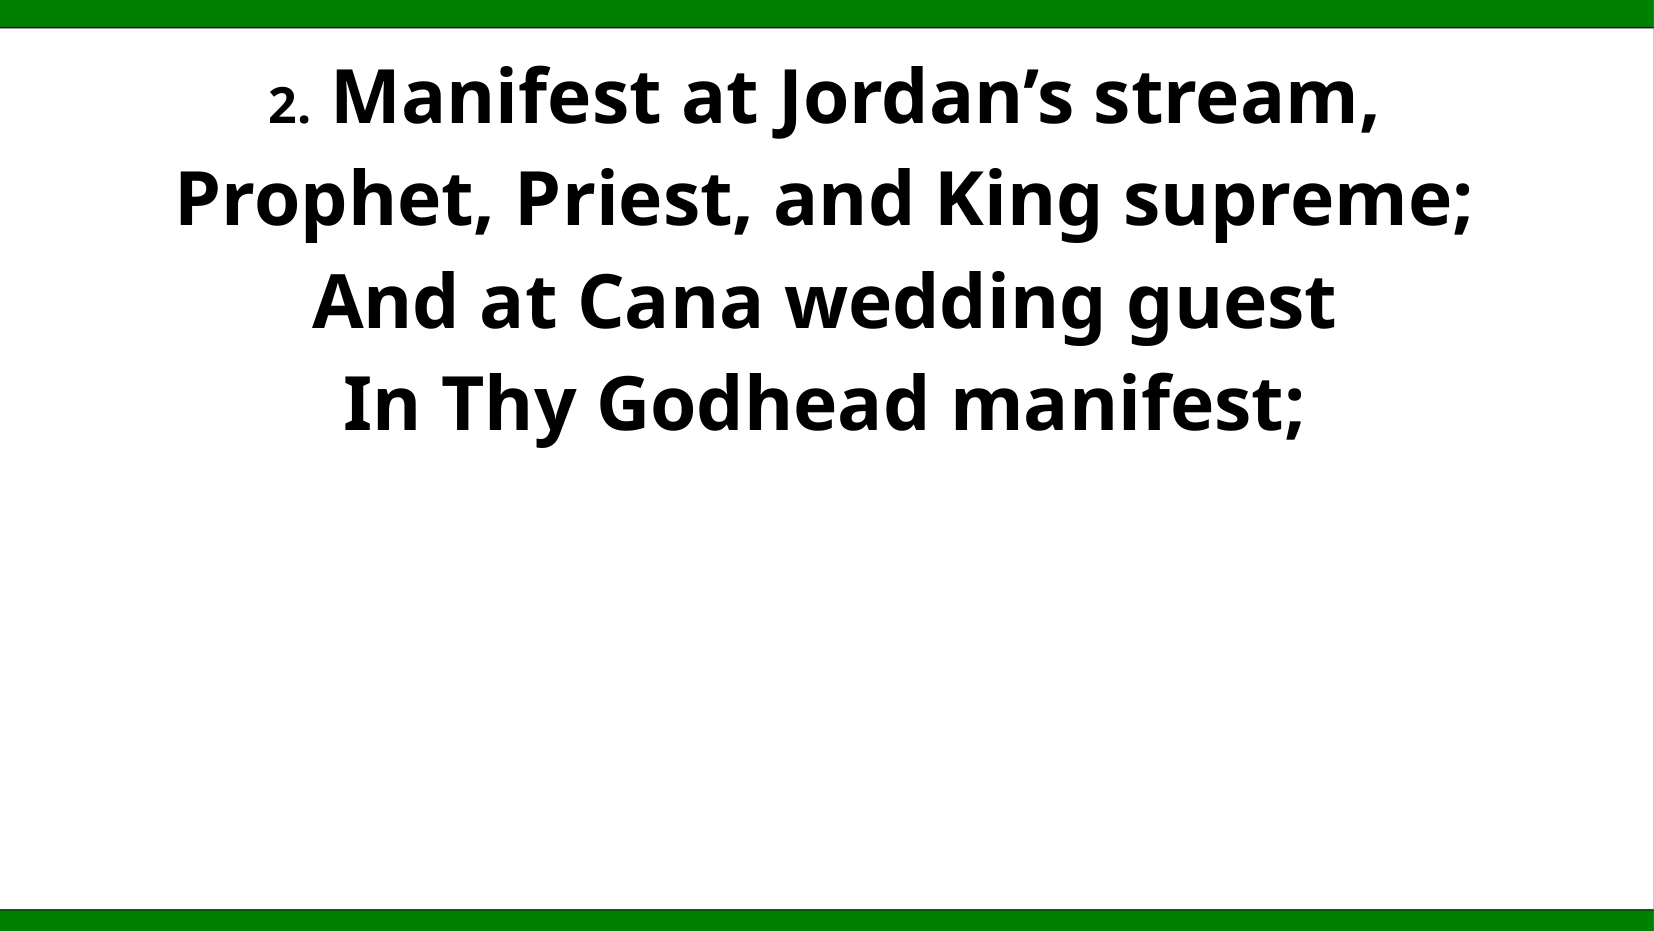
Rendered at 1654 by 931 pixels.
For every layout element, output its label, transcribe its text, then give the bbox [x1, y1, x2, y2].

picture [0, 0, 1654, 931]
text_box 2. Manifest at Jordan’s stream, Prophet, Priest, and King supreme; And at Cana wedding guest In Thy Godhead manifest; [90, 35, 1561, 451]
